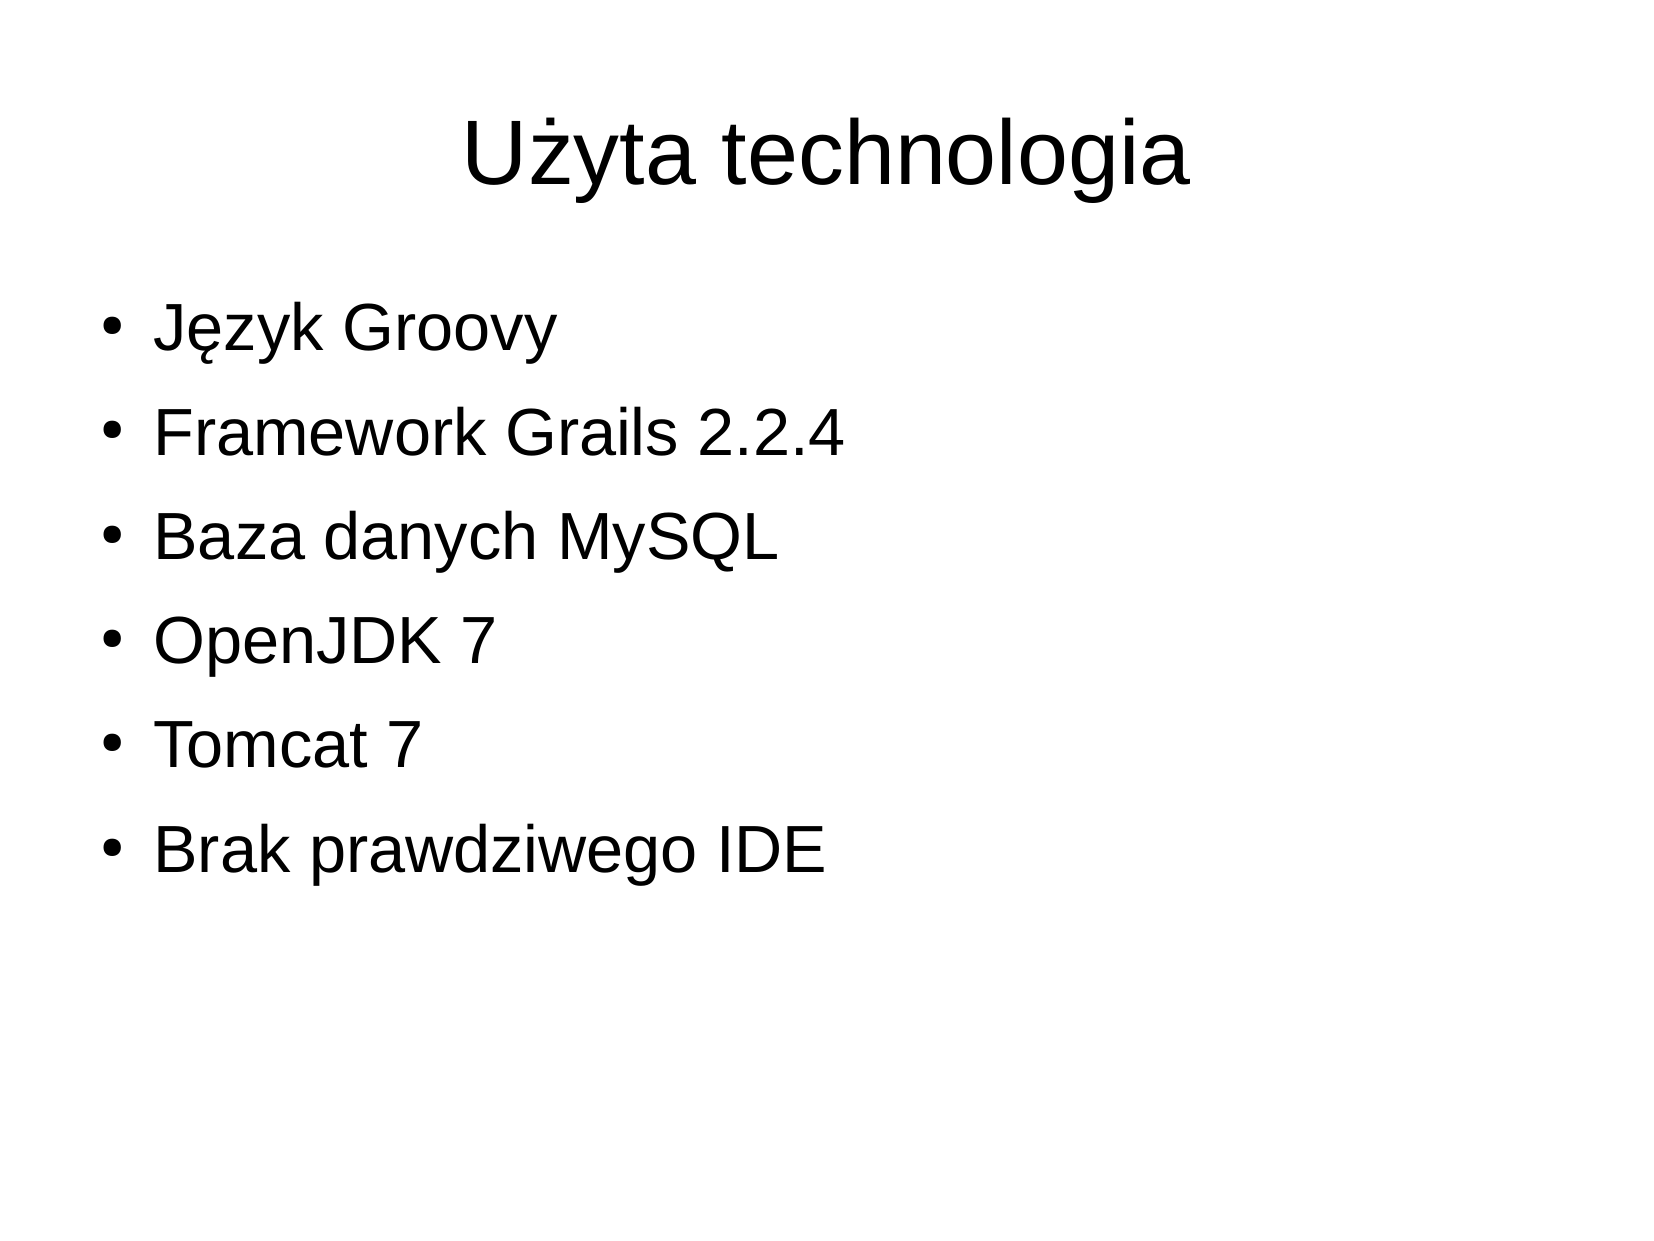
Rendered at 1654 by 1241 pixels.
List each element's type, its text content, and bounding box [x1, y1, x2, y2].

title Użyta technologia [82, 49, 1571, 257]
list Język Groovy Framework Grails 2.2.4 Baza danych MySQL OpenJDK 7 Tomcat 7 Brak prawdziwego IDE [82, 290, 1571, 1010]
